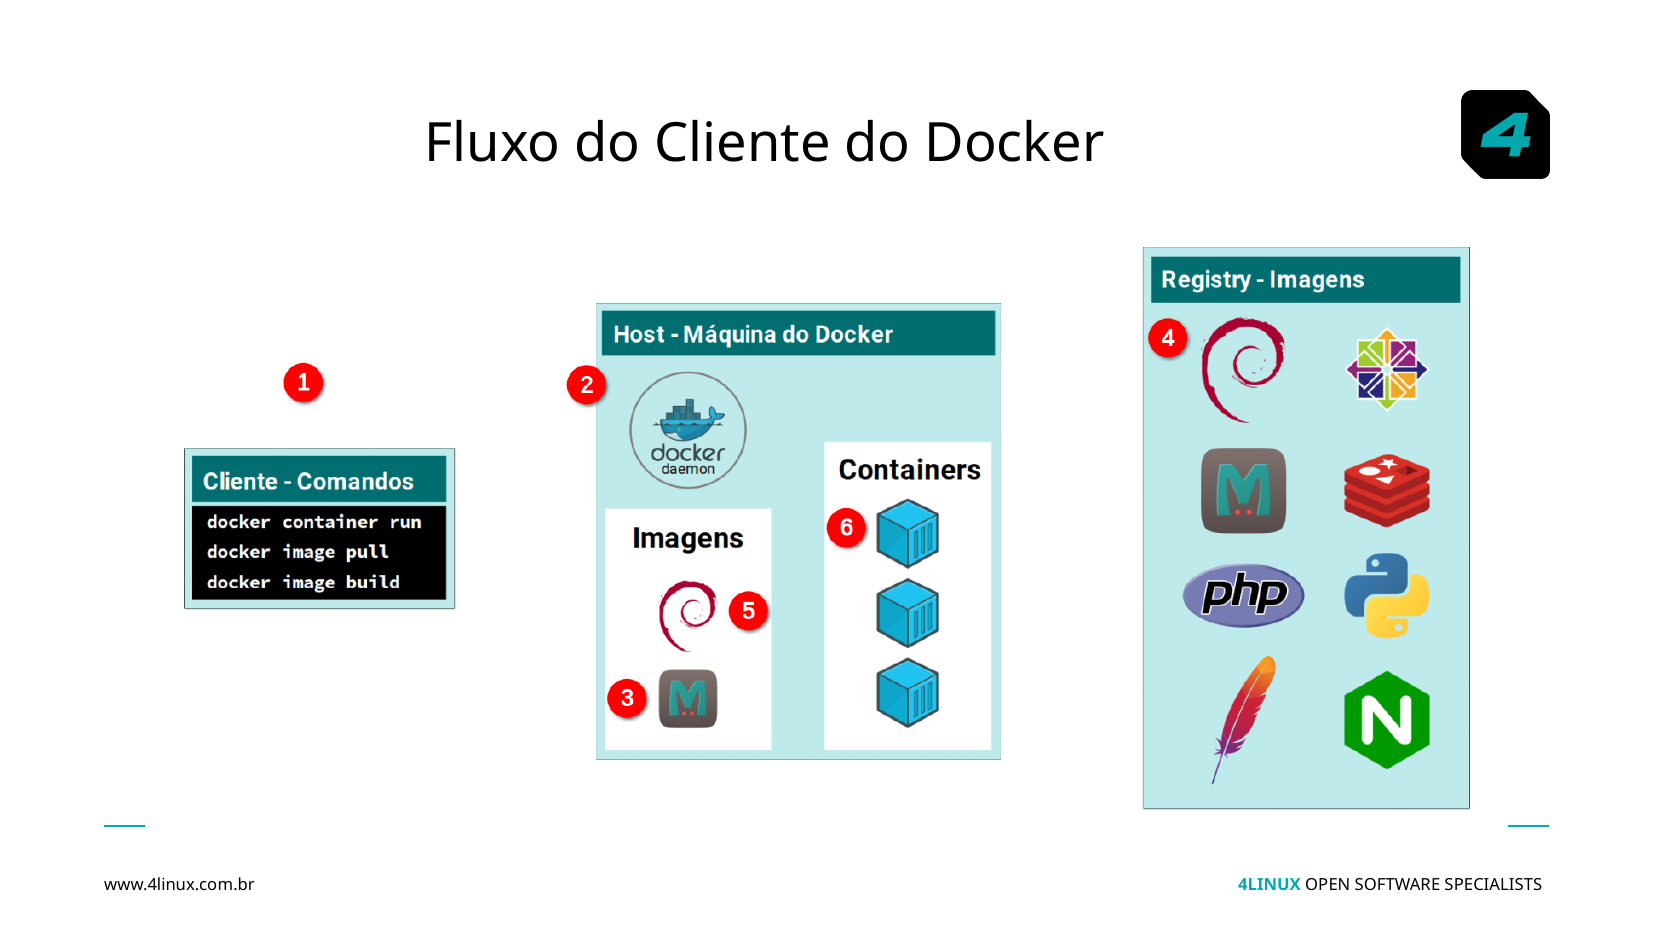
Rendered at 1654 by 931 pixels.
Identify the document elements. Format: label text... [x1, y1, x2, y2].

title Fluxo do Cliente do Docker [104, 104, 1426, 175]
picture [145, 204, 1508, 844]
text_box 4LINUX OPEN SOFTWARE SPECIALISTS [1238, 872, 1550, 896]
picture [1461, 90, 1550, 179]
